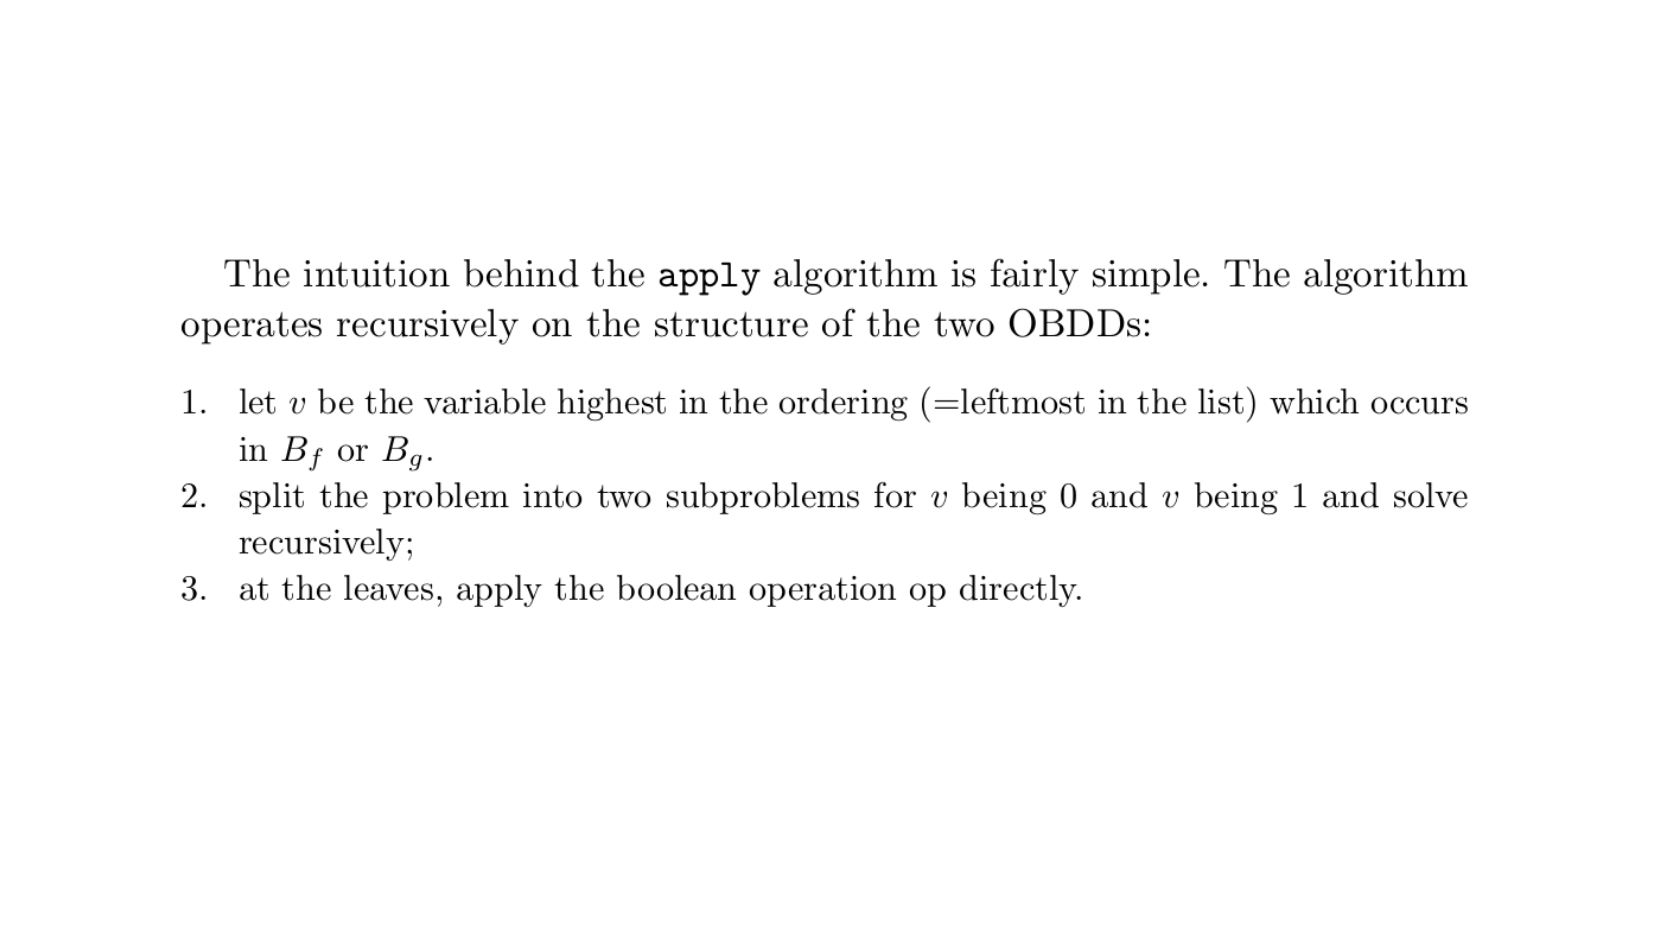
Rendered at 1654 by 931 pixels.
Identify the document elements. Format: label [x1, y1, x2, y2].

picture [158, 239, 1501, 626]
